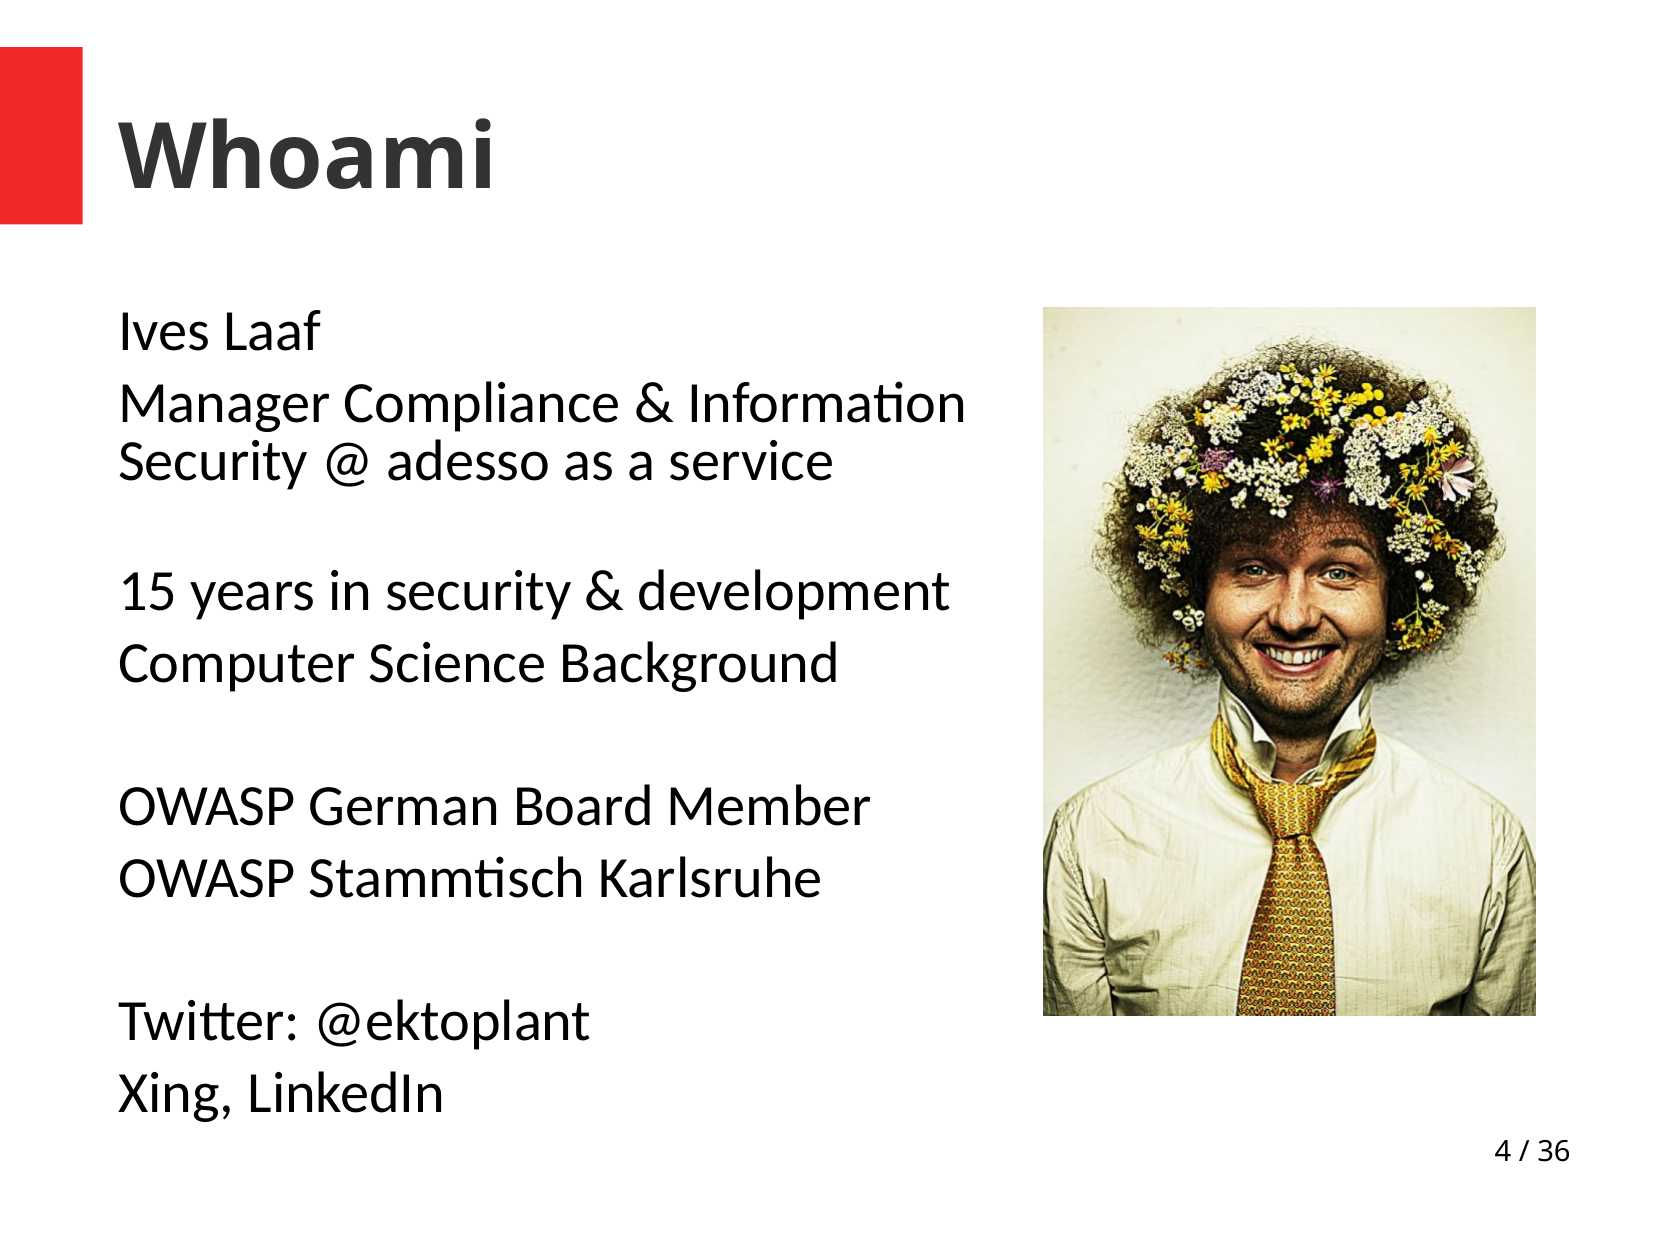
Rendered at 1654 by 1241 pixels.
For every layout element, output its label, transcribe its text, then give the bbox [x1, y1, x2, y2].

list Ives Laaf Manager Compliance & Information Security @ adesso as a service 15 years in security & development Computer Science Background OWASP German Board Member OWASP Stammtisch Karlsruhe Twitter: @ektoplant Xing, LinkedIn [118, 307, 981, 1157]
picture [1043, 307, 1536, 1016]
title Whoami [118, 49, 1571, 257]
